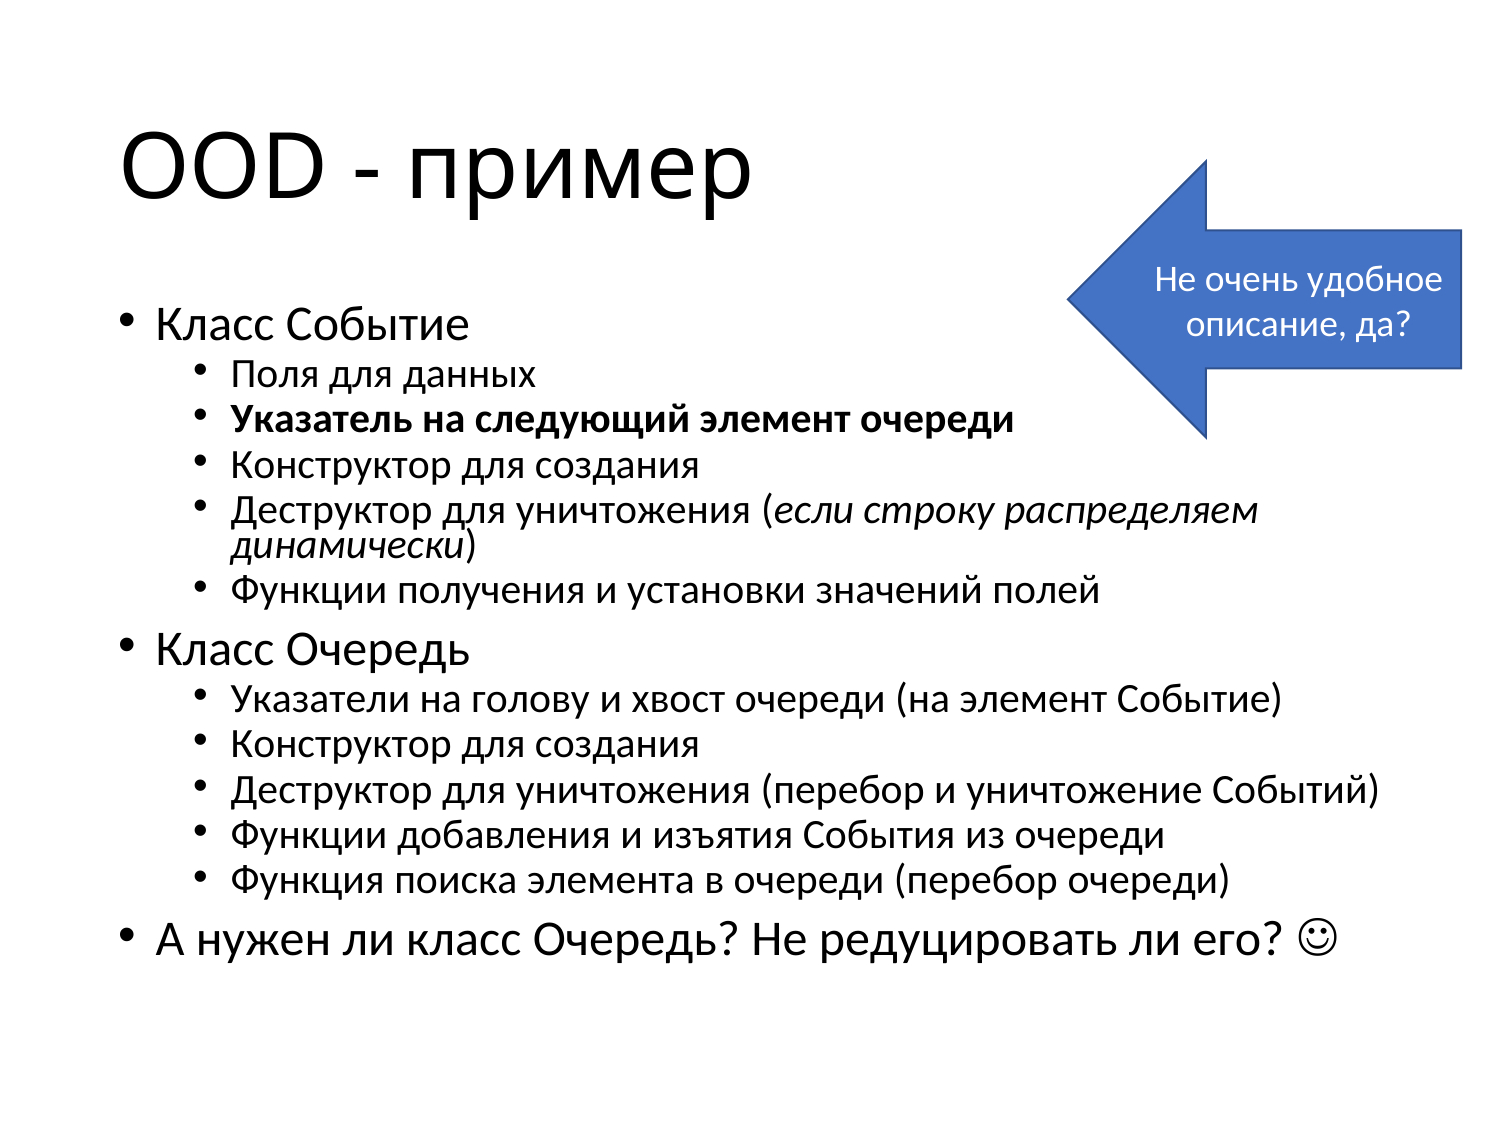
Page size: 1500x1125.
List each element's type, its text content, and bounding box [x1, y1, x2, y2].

list Класс Событие Поля для данных Указатель на следующий элемент очереди Конструктор для создания Деструктор для уничтожения (если строку распределяем динамически) Функции получения и установки значений полей Класс Очередь Указатели на голову и хвост очереди (на элемент Событие) Конструктор для создания Деструктор для уничтожения (перебор и уничтожение Событий) Функции добавления и изъятия События из очереди Функция поиска элемента в очереди (перебор очереди) А нужен ли класс Очередь? Не редуцировать ли его?  [103, 299, 1397, 1014]
title OOD - пример [103, 59, 1397, 278]
text_box Не очень удобное описание, да? [1067, 161, 1462, 438]
